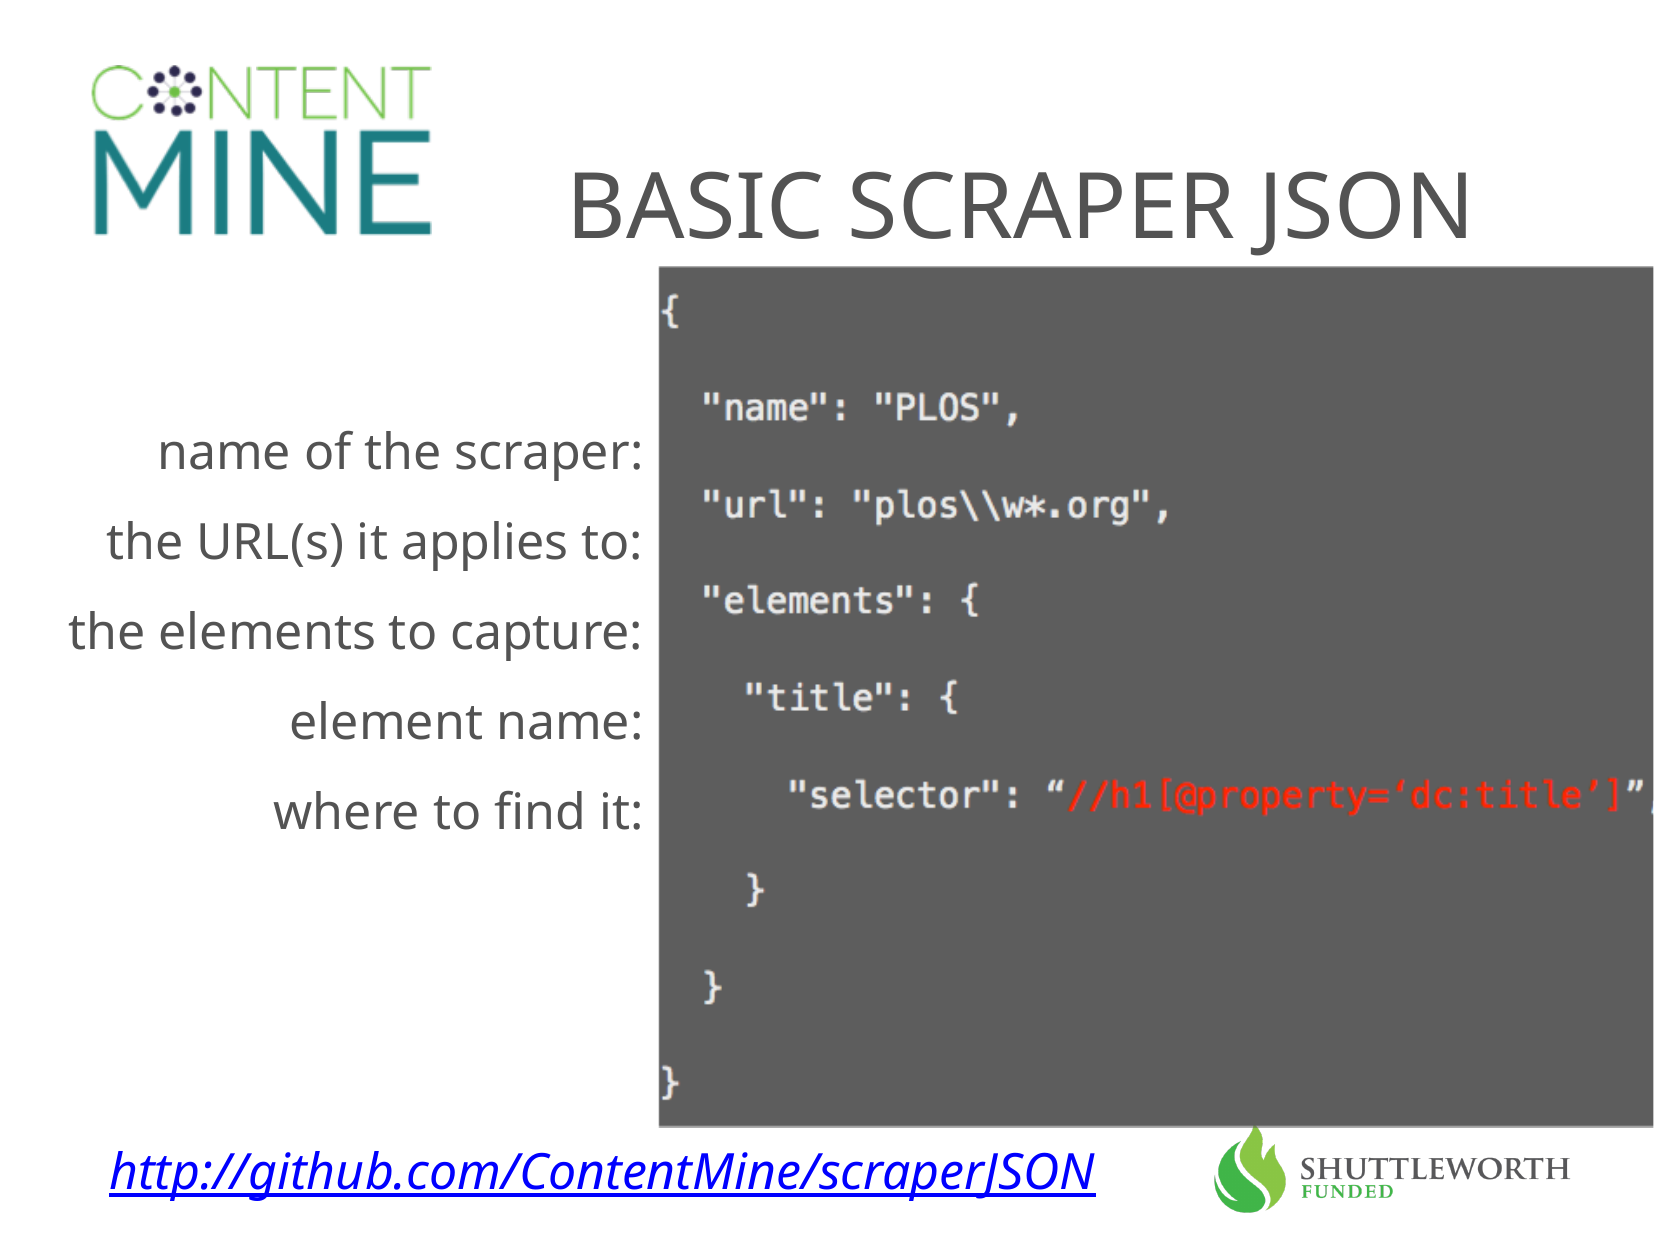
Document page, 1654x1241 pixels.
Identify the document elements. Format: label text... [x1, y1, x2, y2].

title Basic scraper json [472, 49, 1571, 257]
text_box http://github.com/ContentMine/scraperJSON [100, 1131, 1104, 1217]
picture [91, 64, 432, 236]
picture [656, 266, 1654, 1222]
list name of the scraper: the URL(s) it applies to: the elements to capture: element name: where to find it: [0, 389, 644, 969]
